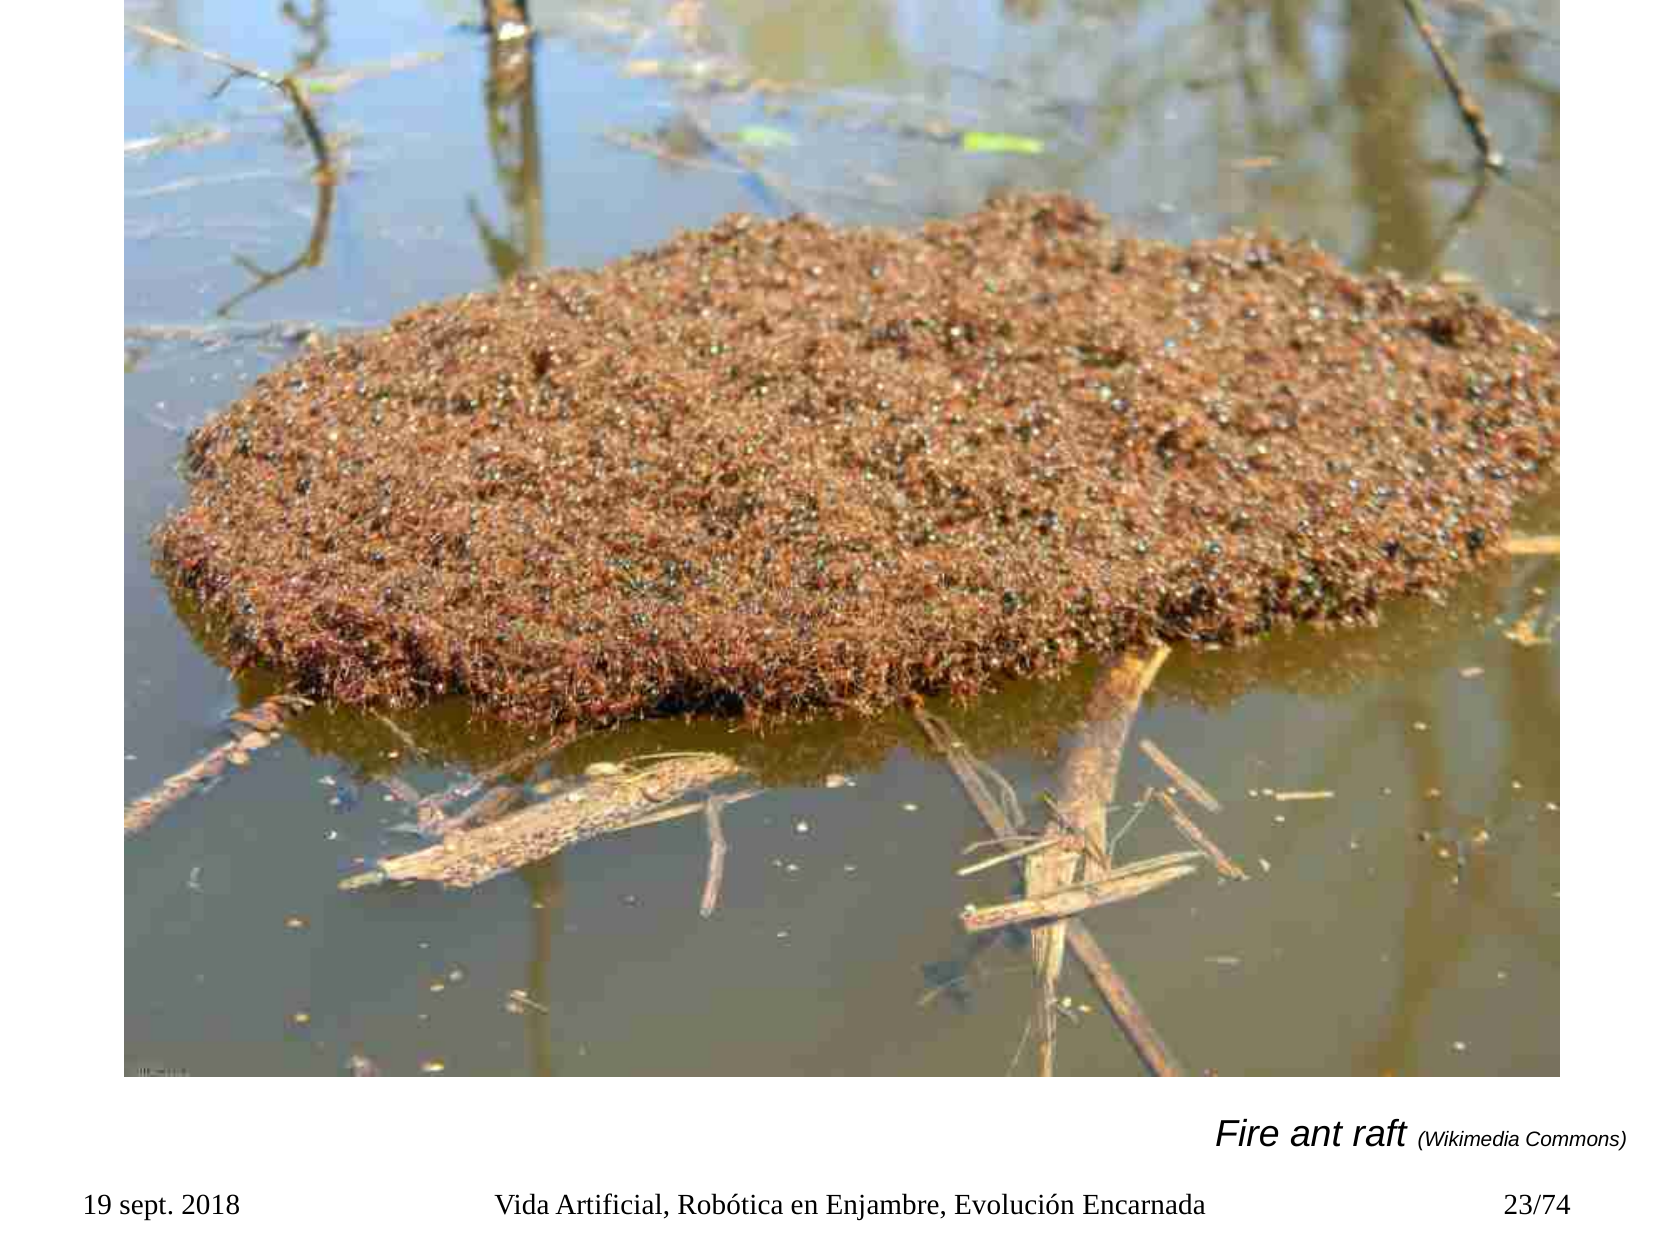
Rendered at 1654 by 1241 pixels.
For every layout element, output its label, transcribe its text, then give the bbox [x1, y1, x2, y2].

text_box Fire ant raft (Wikimedia Commons) [177, 1105, 1642, 1163]
picture [124, 0, 1560, 1077]
